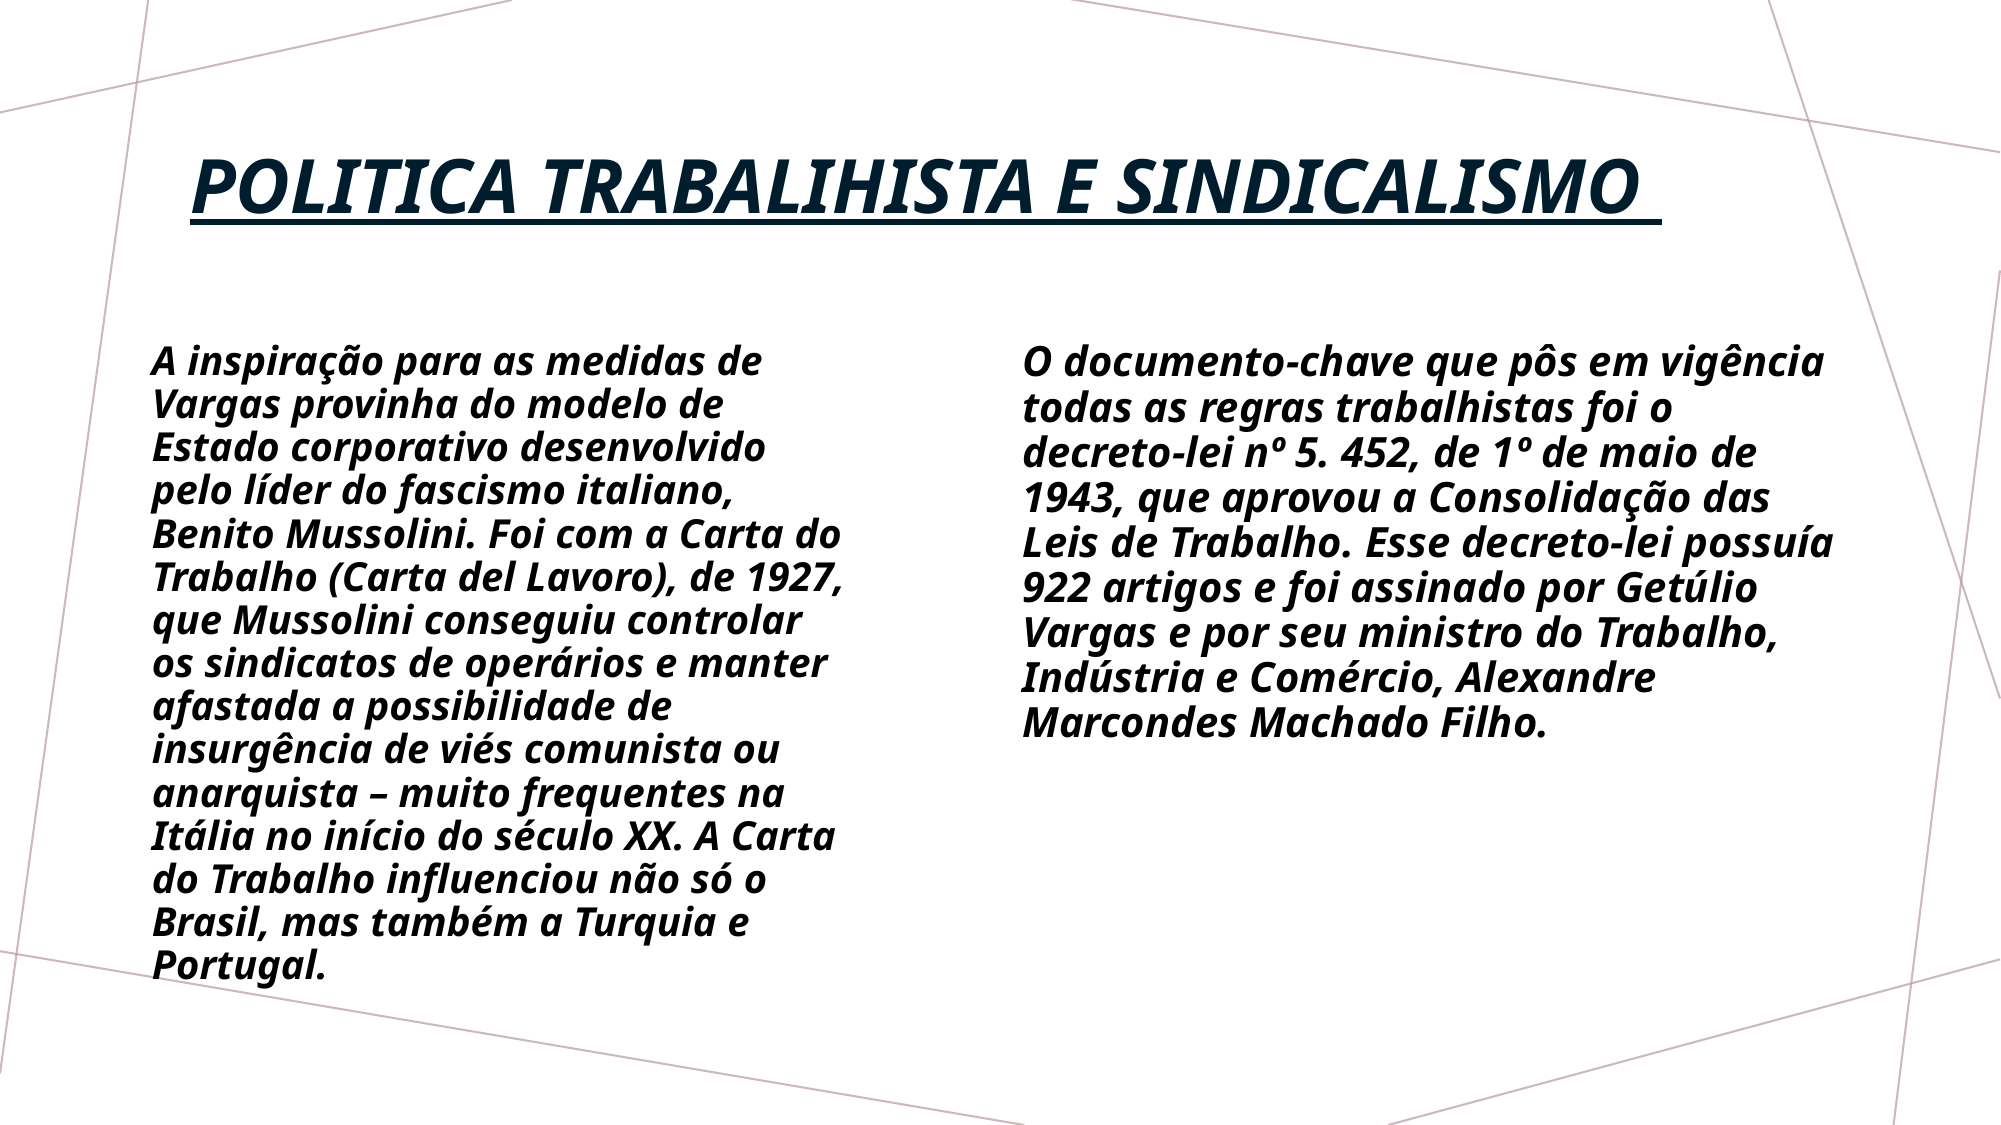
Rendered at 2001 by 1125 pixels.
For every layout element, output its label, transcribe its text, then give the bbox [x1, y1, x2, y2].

list O documento-chave que pôs em vigência todas as regras trabalhistas foi o decreto-lei nº 5. 452, de 1º de maio de 1943, que aprovou a Consolidação das Leis de Trabalho. Esse decreto-lei possuía 922 artigos e foi assinado por Getúlio Vargas e por seu ministro do Trabalho, Indústria e Comércio, Alexandre Marcondes Machado Filho. [1007, 333, 1863, 1001]
title POLITICA TRABALIHISTA E SINDICALISMO [175, 19, 1901, 238]
list A inspiração para as medidas de Vargas provinha do modelo de Estado corporativo desenvolvido pelo líder do fascismo italiano, Benito Mussolini. Foi com a Carta do Trabalho (Carta del Lavoro), de 1927, que Mussolini conseguiu controlar os sindicatos de operários e manter afastada a possibilidade de insurgência de viés comunista ou anarquista – muito frequentes na Itália no início do século XX. A Carta do Trabalho influenciou não só o Brasil, mas também a Turquia e Portugal. [136, 333, 870, 1001]
